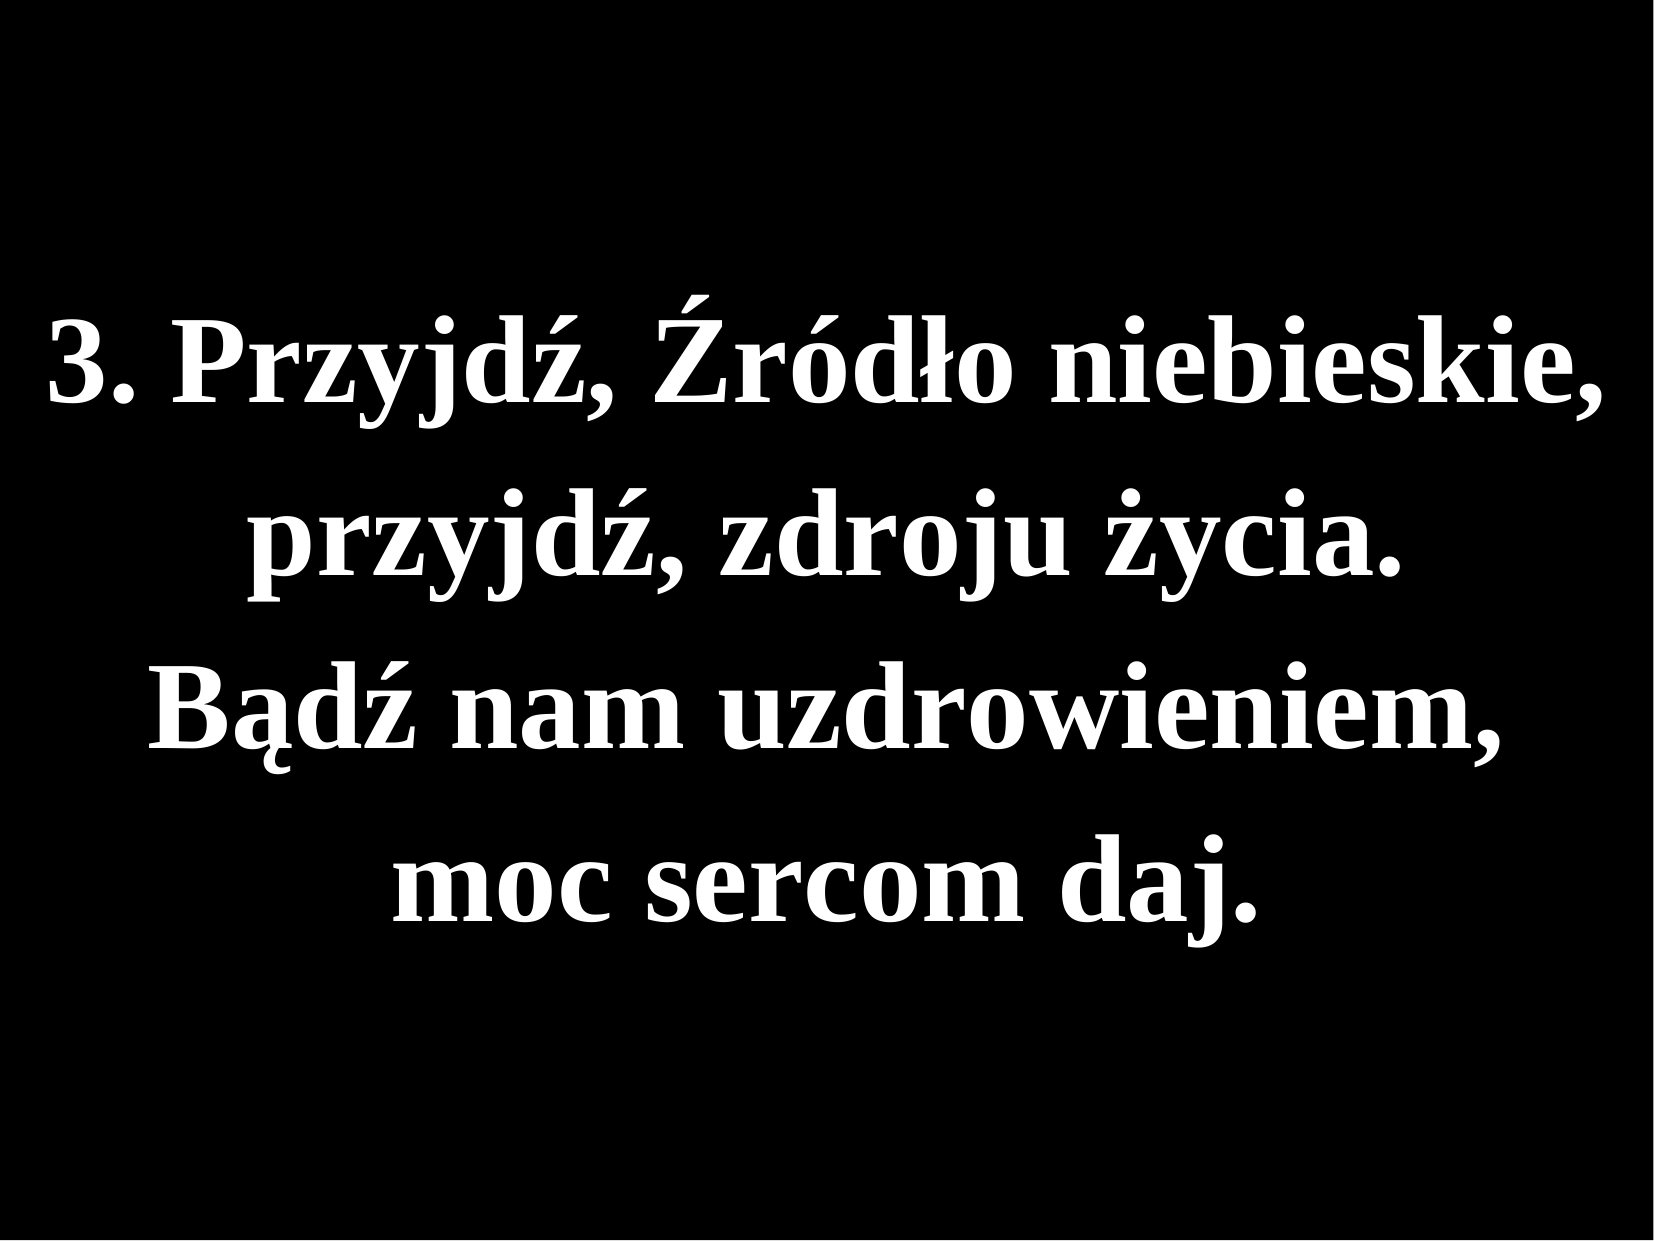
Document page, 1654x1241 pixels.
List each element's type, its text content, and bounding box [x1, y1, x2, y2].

title 3. Przyjdź, Źródło niebieskie, ppp przyjdź, zdroju życia. ppp Bądź nam uzdrowieniem, ppp moc sercom daj. [0, 0, 1654, 1241]
